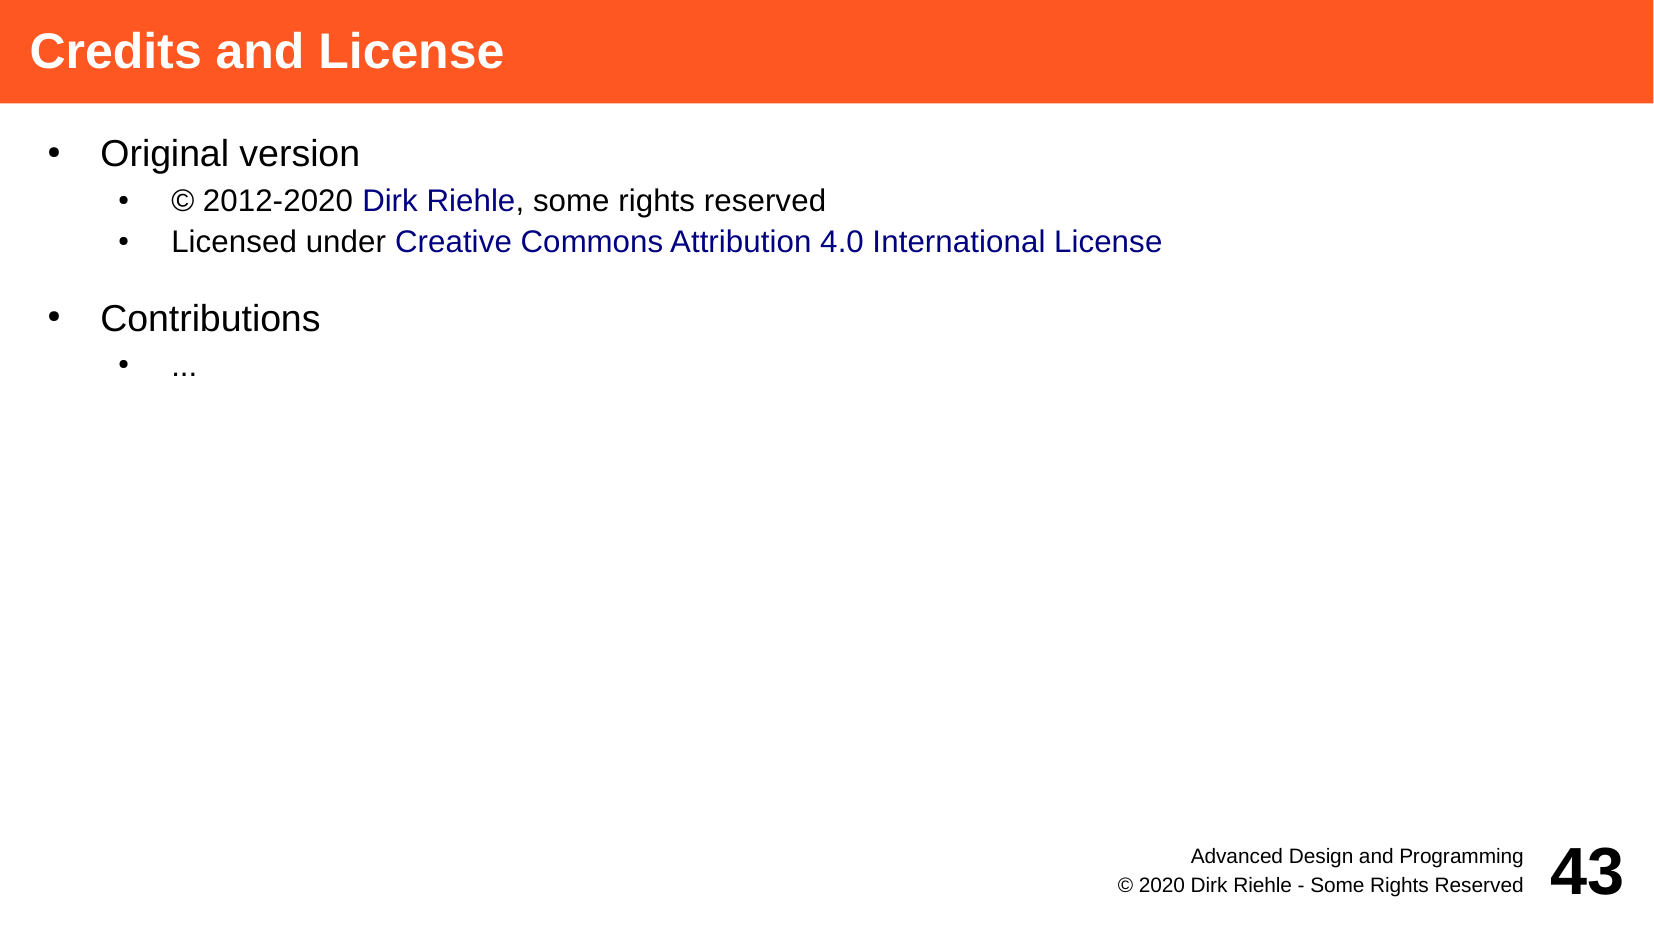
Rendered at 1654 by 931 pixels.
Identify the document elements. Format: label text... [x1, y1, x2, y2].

title Credits and License [0, 0, 1654, 104]
list Original version © 2012-2020 Dirk Riehle, some rights reserved Licensed under Creative Commons Attribution 4.0 International License Contributions ... [29, 132, 1625, 813]
